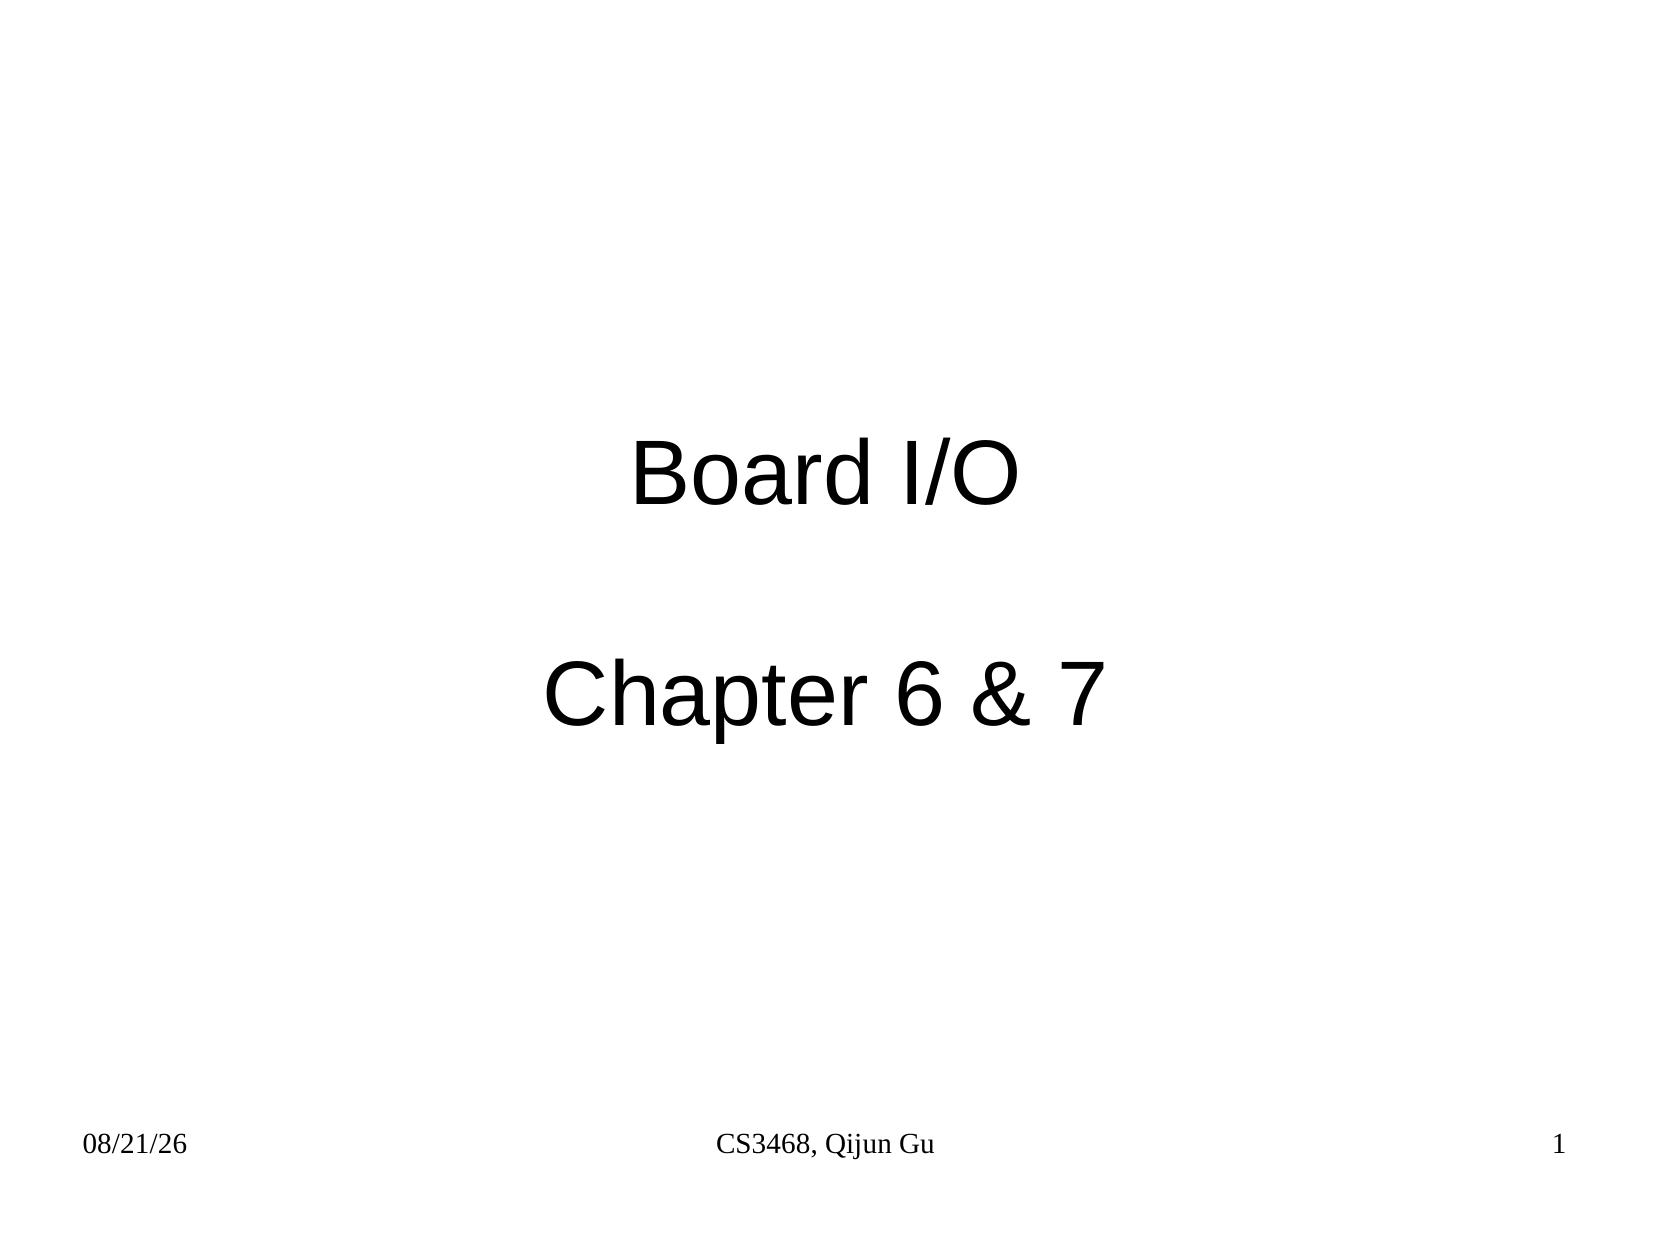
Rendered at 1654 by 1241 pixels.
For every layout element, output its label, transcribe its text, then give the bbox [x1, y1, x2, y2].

text_box Board I/O Chapter 6 & 7 [82, 56, 1570, 1101]
